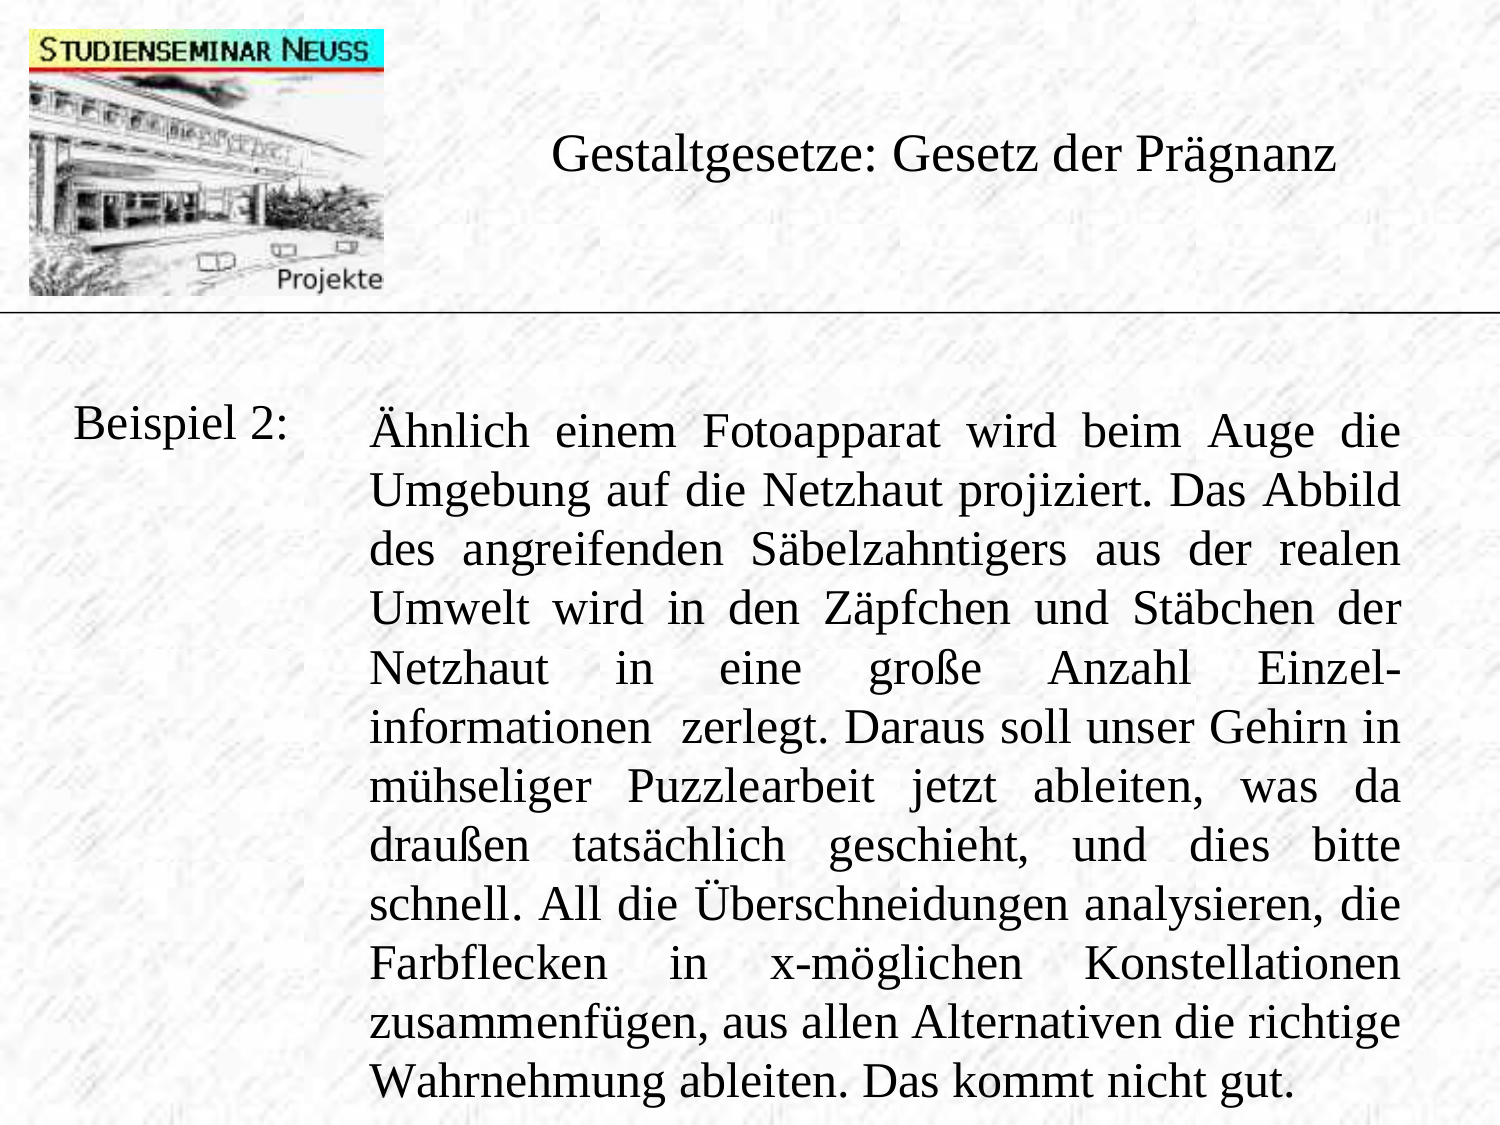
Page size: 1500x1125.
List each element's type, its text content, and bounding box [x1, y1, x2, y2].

text_box Ähnlich einem Fotoapparat wird beim Auge die Umgebung auf die Netzhaut projiziert. Das Abbild des angreifenden Säbelzahntigers aus der realen Umwelt wird in den Zäpfchen und Stäbchen der Netzhaut in eine große Anzahl Einzel-informationen zerlegt. Daraus soll unser Gehirn in mühseliger Puzzlearbeit jetzt ableiten, was da draußen tatsächlich geschieht, und dies bitte schnell. All die Überschneidungen analysieren, die Farbflecken in x-möglichen Konstellationen zusammenfügen, aus allen Alternativen die richtige Wahrnehmung ableiten. Das kommt nicht gut. [354, 391, 1418, 1113]
picture [0, 0, 1500, 311]
picture [0, 314, 1500, 1125]
text_box Gestaltgesetze: Gesetz der Prägnanz [472, 118, 1418, 191]
text_box Beispiel 2: [59, 383, 355, 473]
